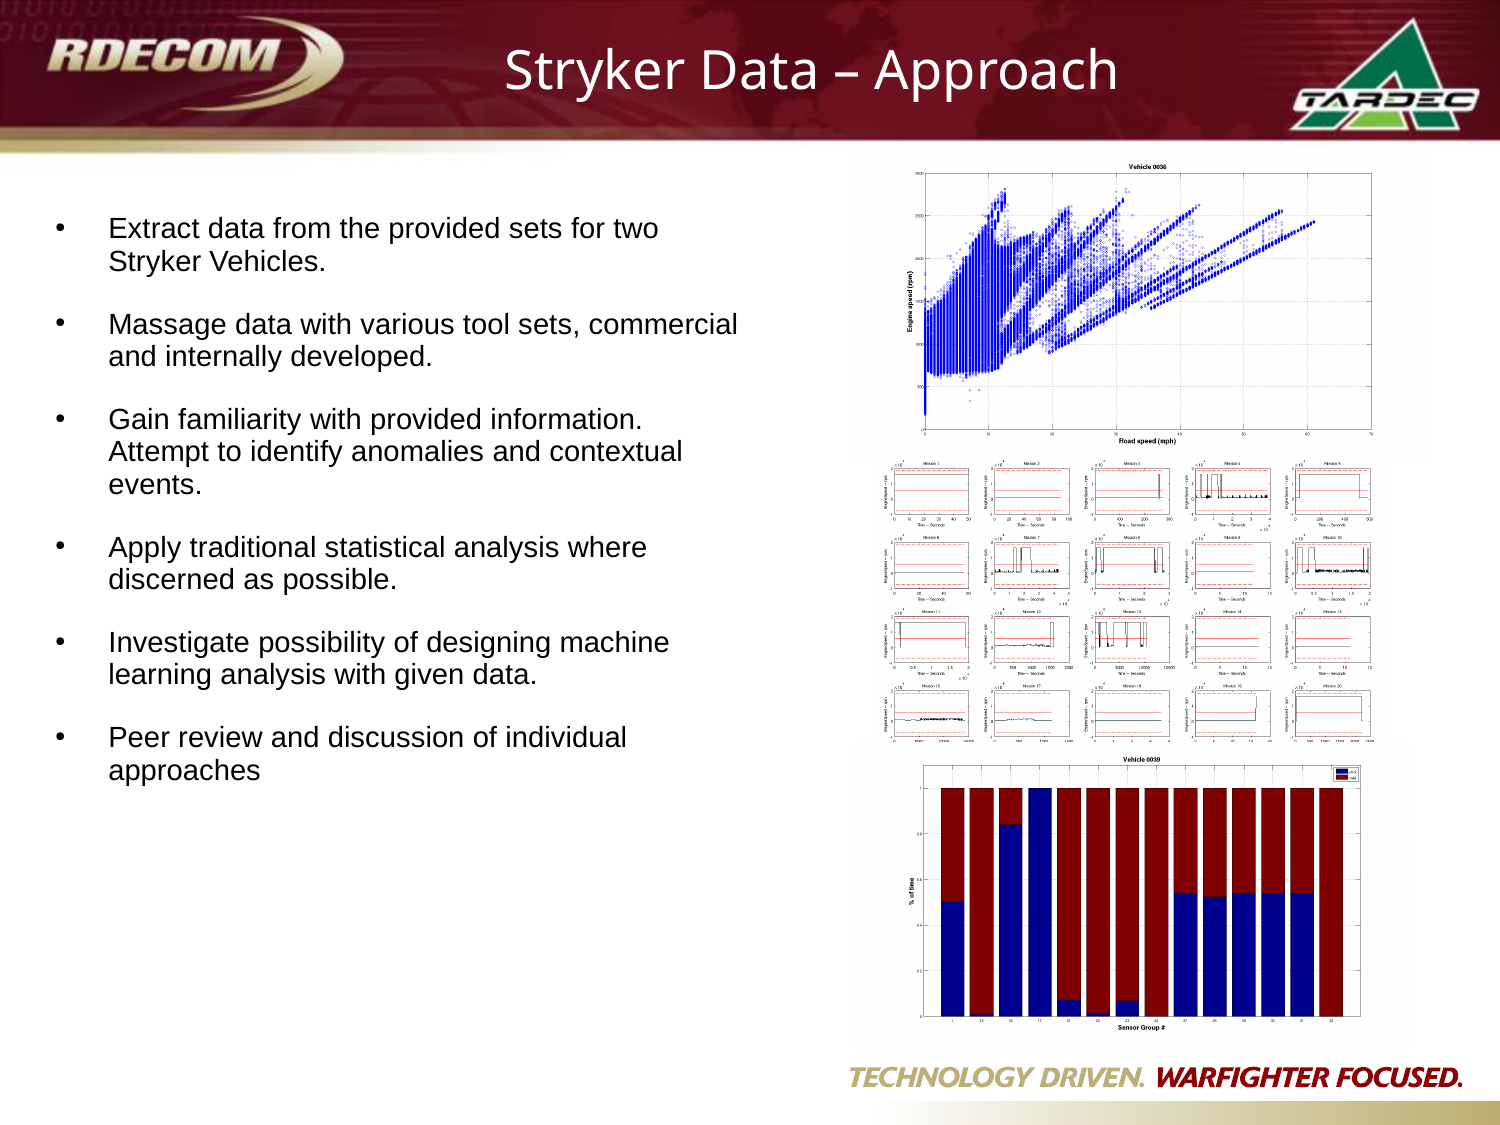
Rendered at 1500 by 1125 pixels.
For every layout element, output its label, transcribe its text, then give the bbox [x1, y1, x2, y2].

picture [0, 0, 1500, 1051]
list Extract data from the provided sets for two Stryker Vehicles. Massage data with various tool sets, commercial and internally developed. Gain familiarity with provided information. Attempt to identify anomalies and contextual events. Apply traditional statistical analysis where discerned as possible. Investigate possibility of designing machine learning analysis with given data. Peer review and discussion of individual approaches [37, 212, 748, 1038]
title Stryker Data – Approach [350, 7, 1275, 131]
